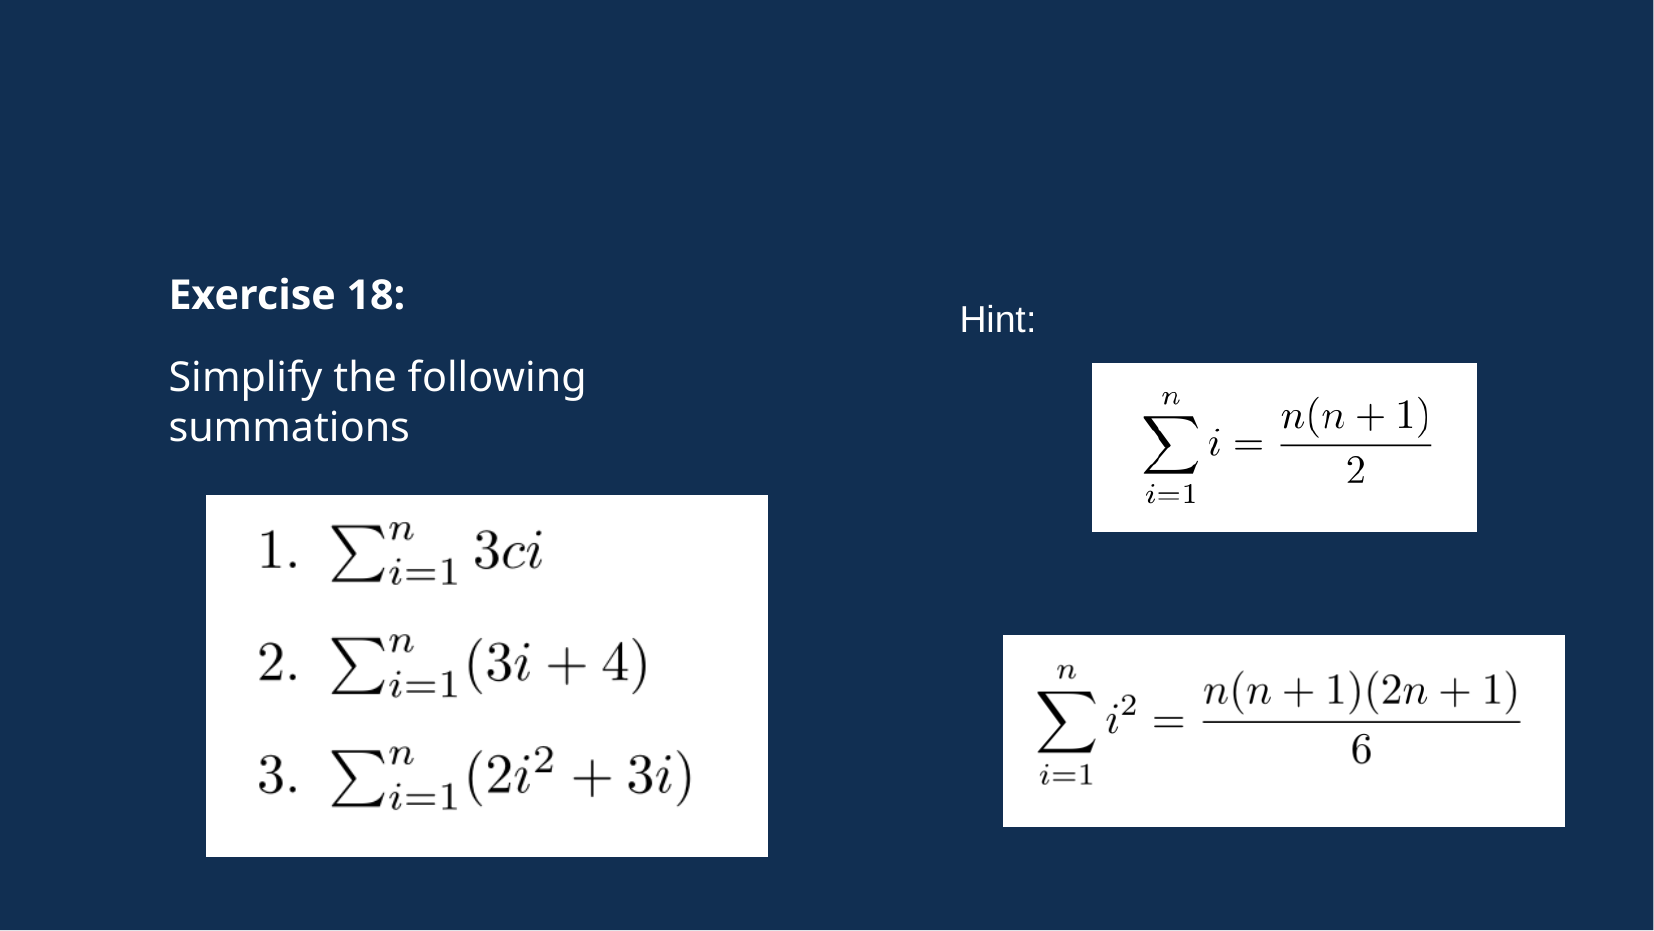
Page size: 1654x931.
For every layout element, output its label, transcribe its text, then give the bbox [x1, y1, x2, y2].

picture [206, 495, 768, 857]
text_box Hint: [944, 291, 1052, 349]
picture [1003, 635, 1565, 827]
picture [1092, 363, 1477, 532]
list Exercise 18: Simplify the following summations [97, 268, 813, 806]
